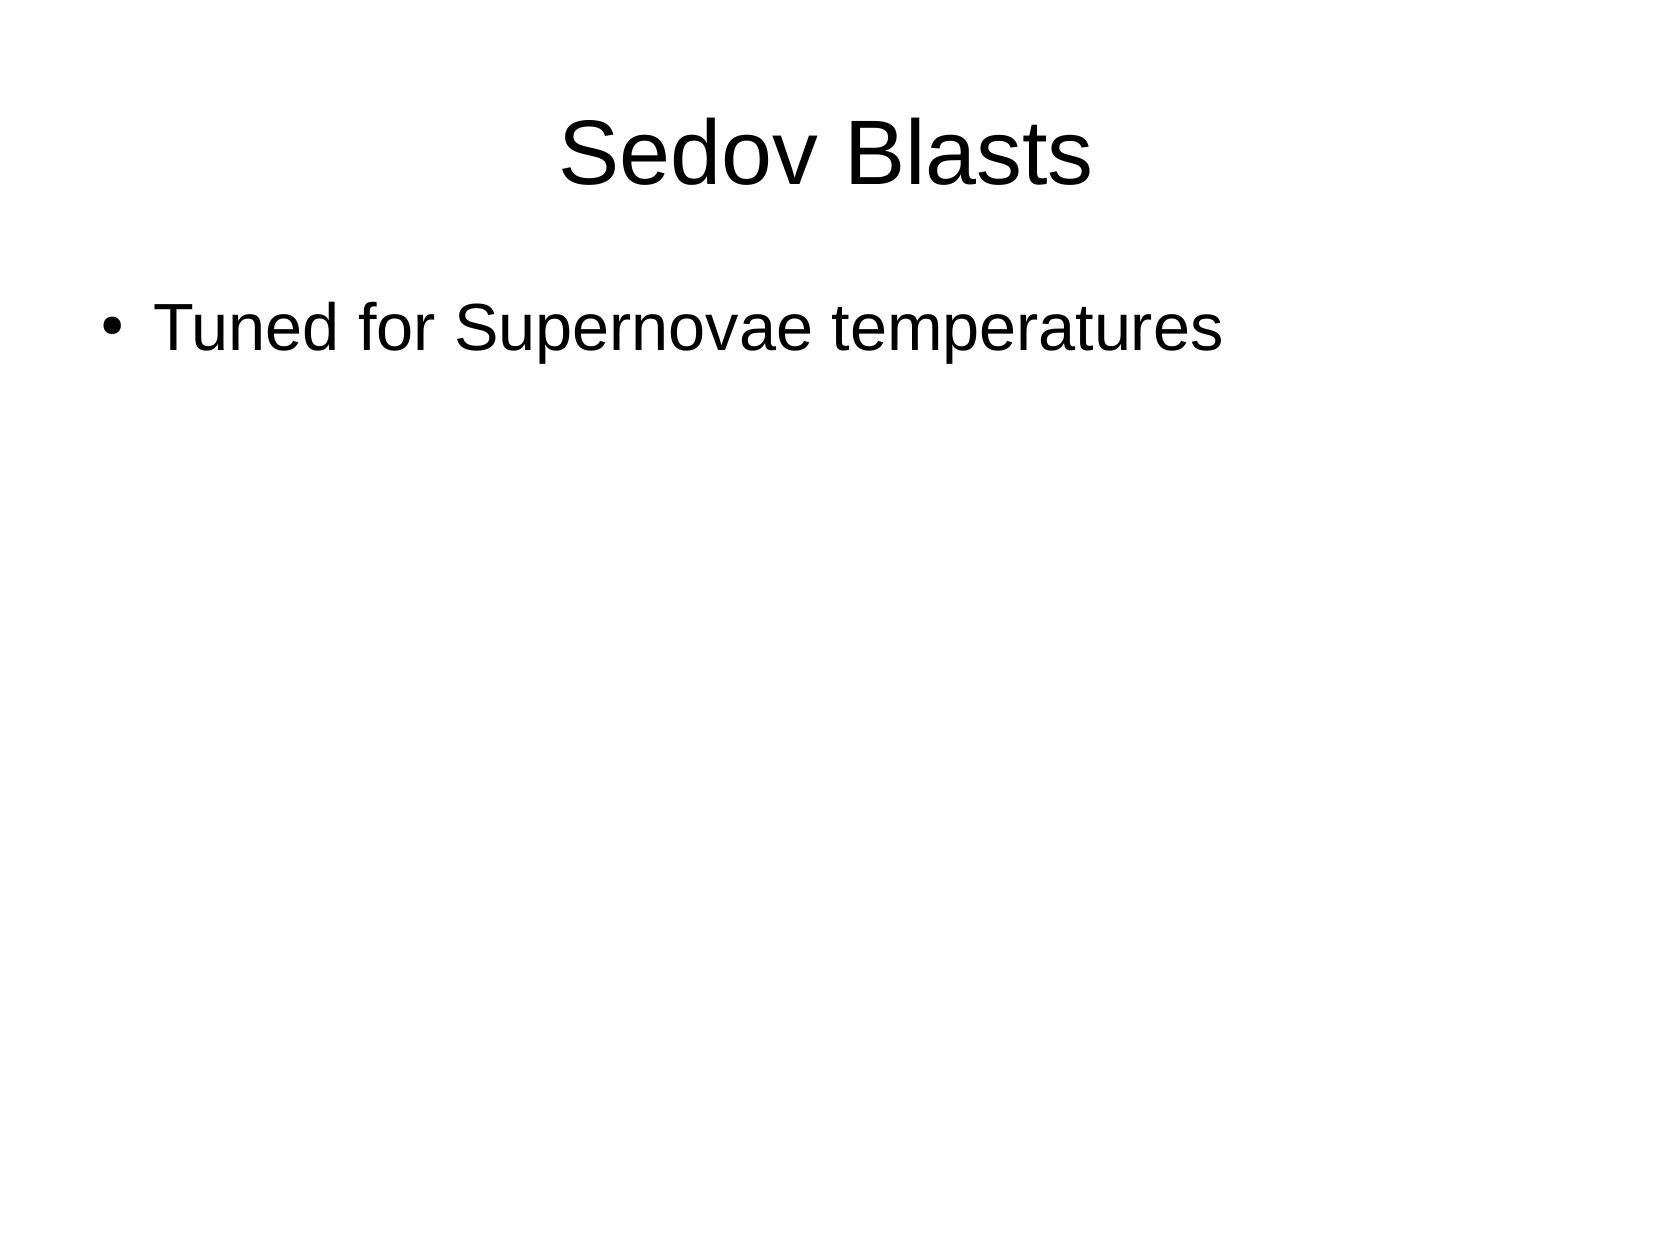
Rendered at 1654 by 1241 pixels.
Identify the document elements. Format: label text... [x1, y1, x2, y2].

title Sedov Blasts [82, 49, 1571, 257]
list Tuned for Supernovae temperatures [82, 290, 1571, 1109]
